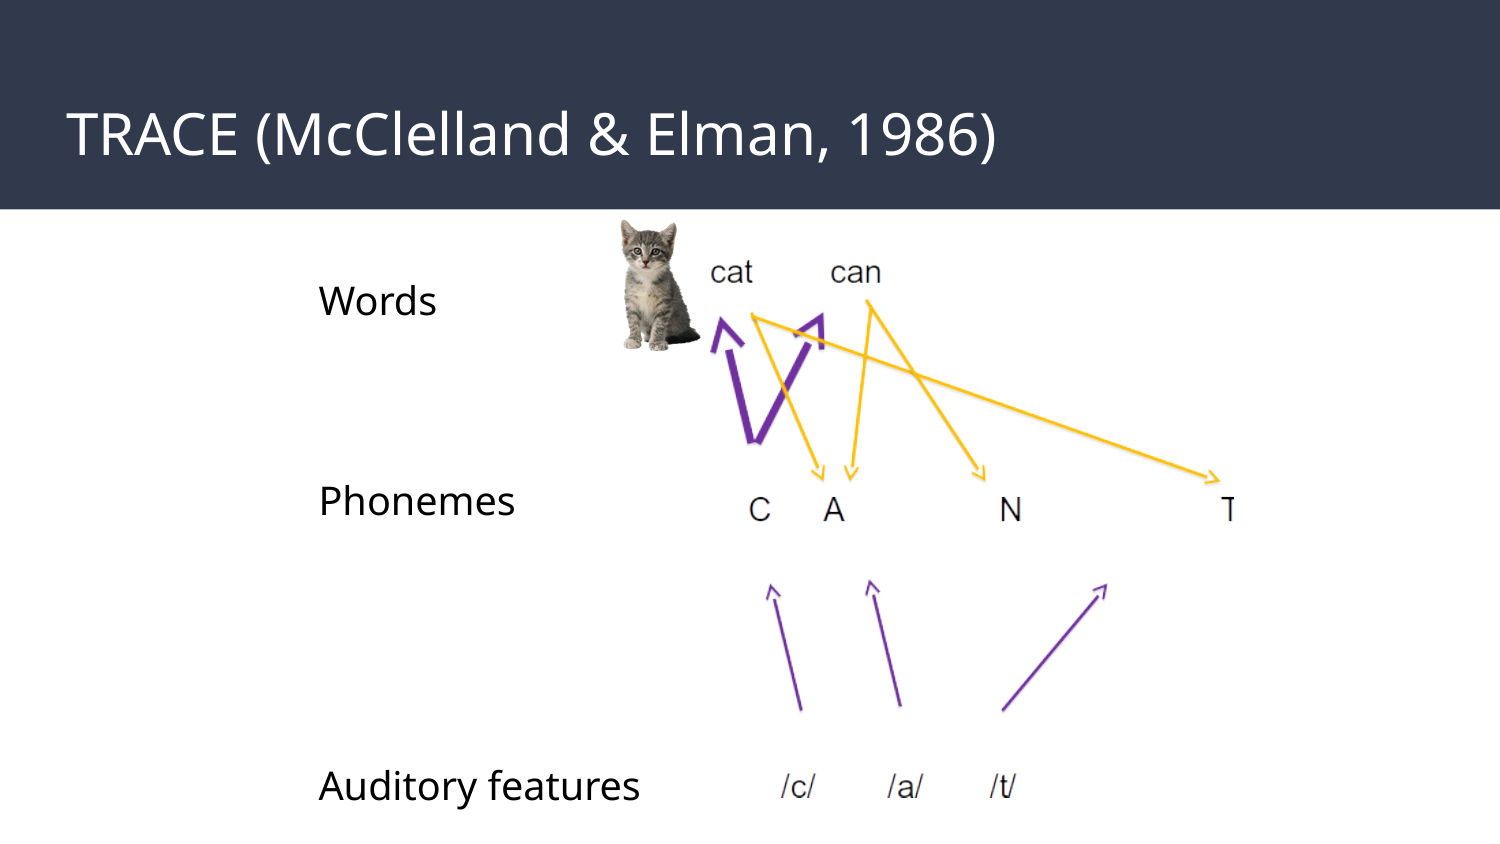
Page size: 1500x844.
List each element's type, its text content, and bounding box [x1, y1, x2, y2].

picture [710, 260, 1234, 799]
picture [619, 218, 701, 351]
title TRACE (McClelland & Elman, 1986) [51, 82, 1449, 185]
text_box Words Phonemes Auditory features [303, 260, 669, 817]
